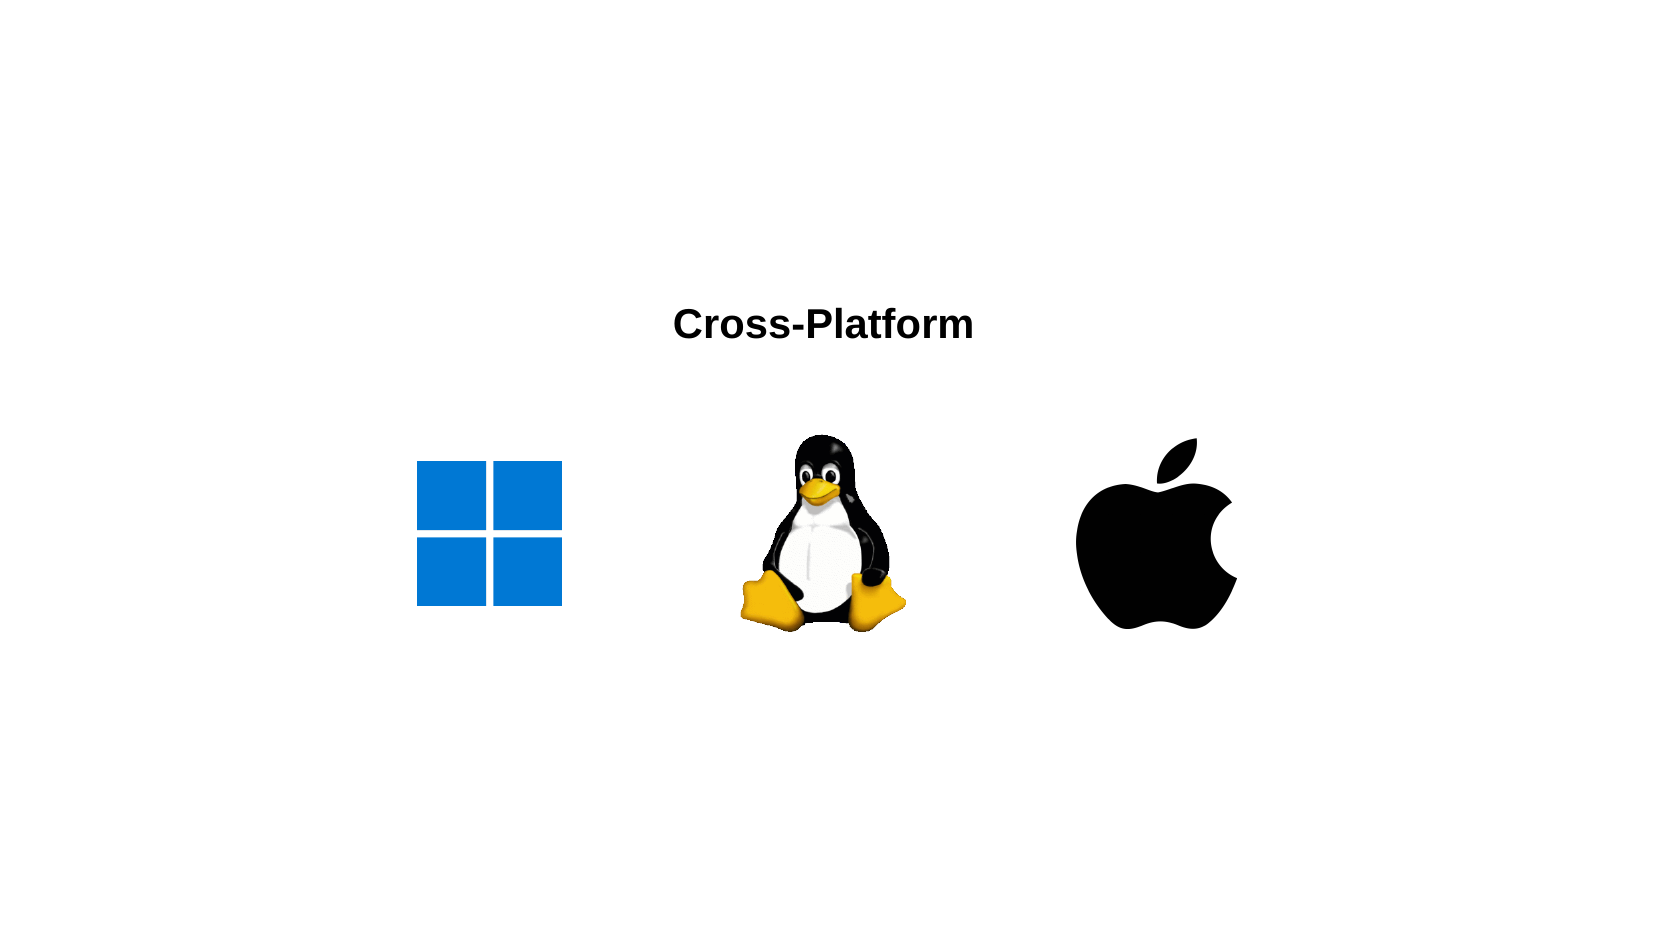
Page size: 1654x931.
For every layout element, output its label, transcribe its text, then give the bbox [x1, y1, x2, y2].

text_box Cross-Platform [658, 293, 996, 369]
picture [1076, 438, 1237, 629]
picture [735, 429, 911, 637]
picture [417, 461, 562, 606]
